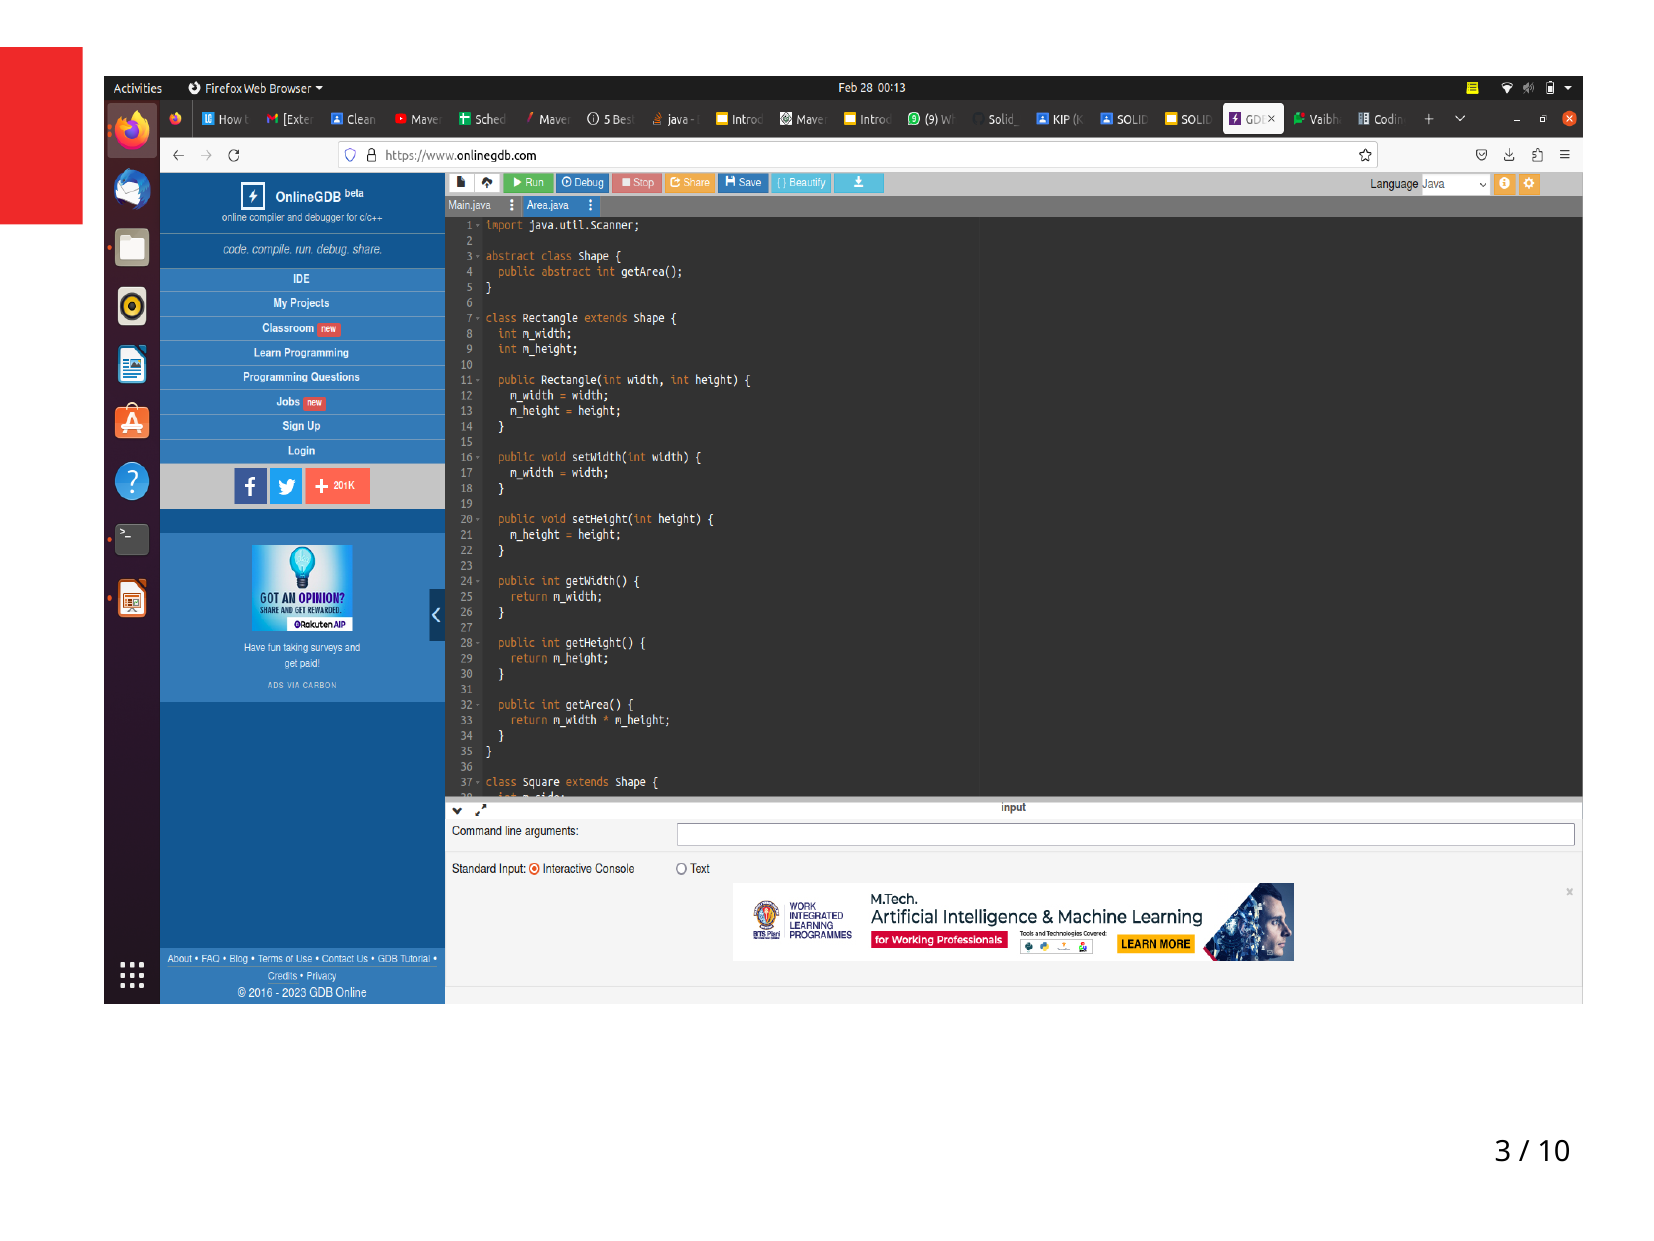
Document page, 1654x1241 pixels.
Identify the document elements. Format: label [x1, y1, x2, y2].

picture [104, 76, 1583, 1004]
